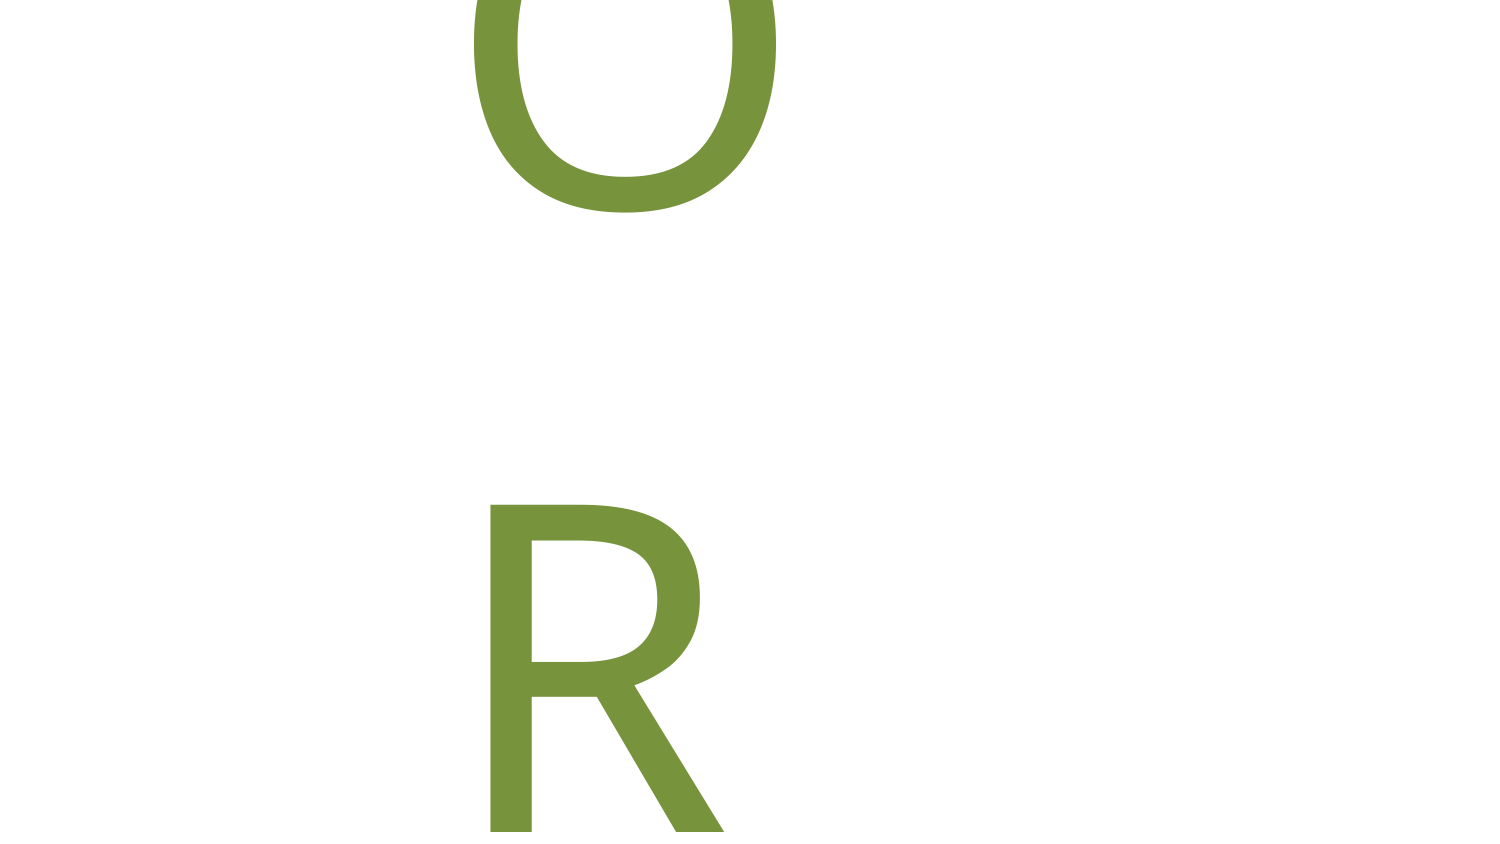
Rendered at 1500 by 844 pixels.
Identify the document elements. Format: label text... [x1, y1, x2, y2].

title OR [432, 154, 1068, 532]
